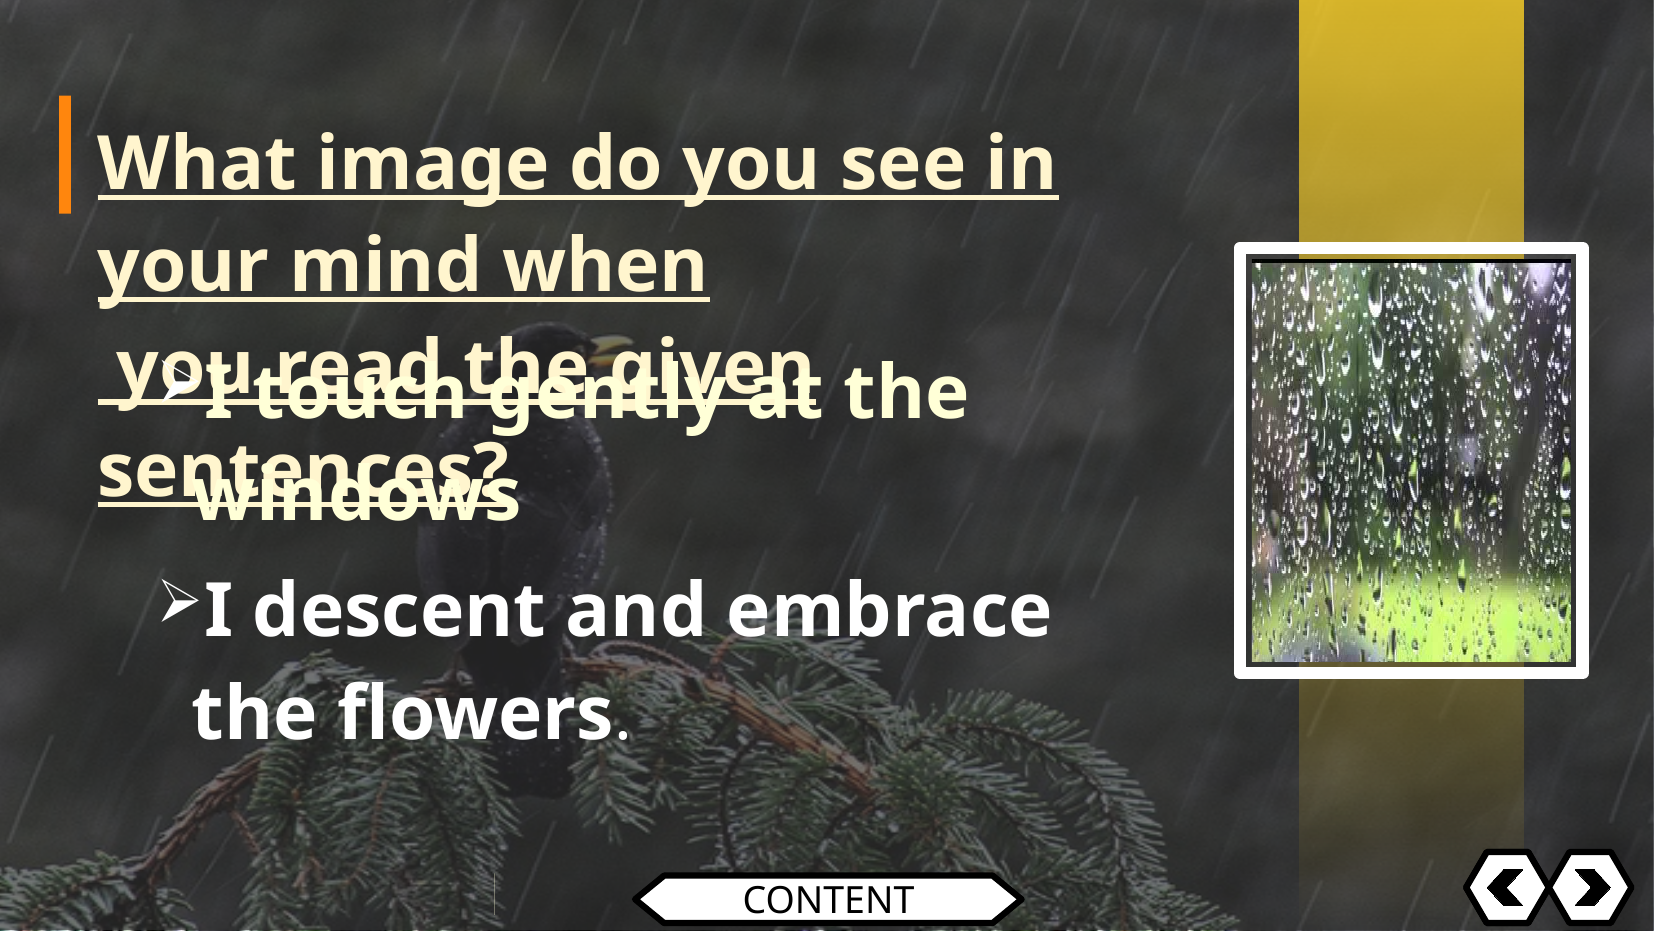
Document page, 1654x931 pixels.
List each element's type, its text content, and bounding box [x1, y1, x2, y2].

picture [1251, 259, 1571, 662]
text_box I touch gently at the windows [141, 330, 1170, 546]
text_box I descent and embrace the flowers. [141, 549, 1170, 698]
text_box What image do you see in your mind when you read the given sentences? [82, 101, 1241, 538]
text_box POETIC DEVICES [60, 846, 510, 920]
text_box CONTENT [635, 875, 1022, 924]
text_box [0, 0, 1654, 931]
